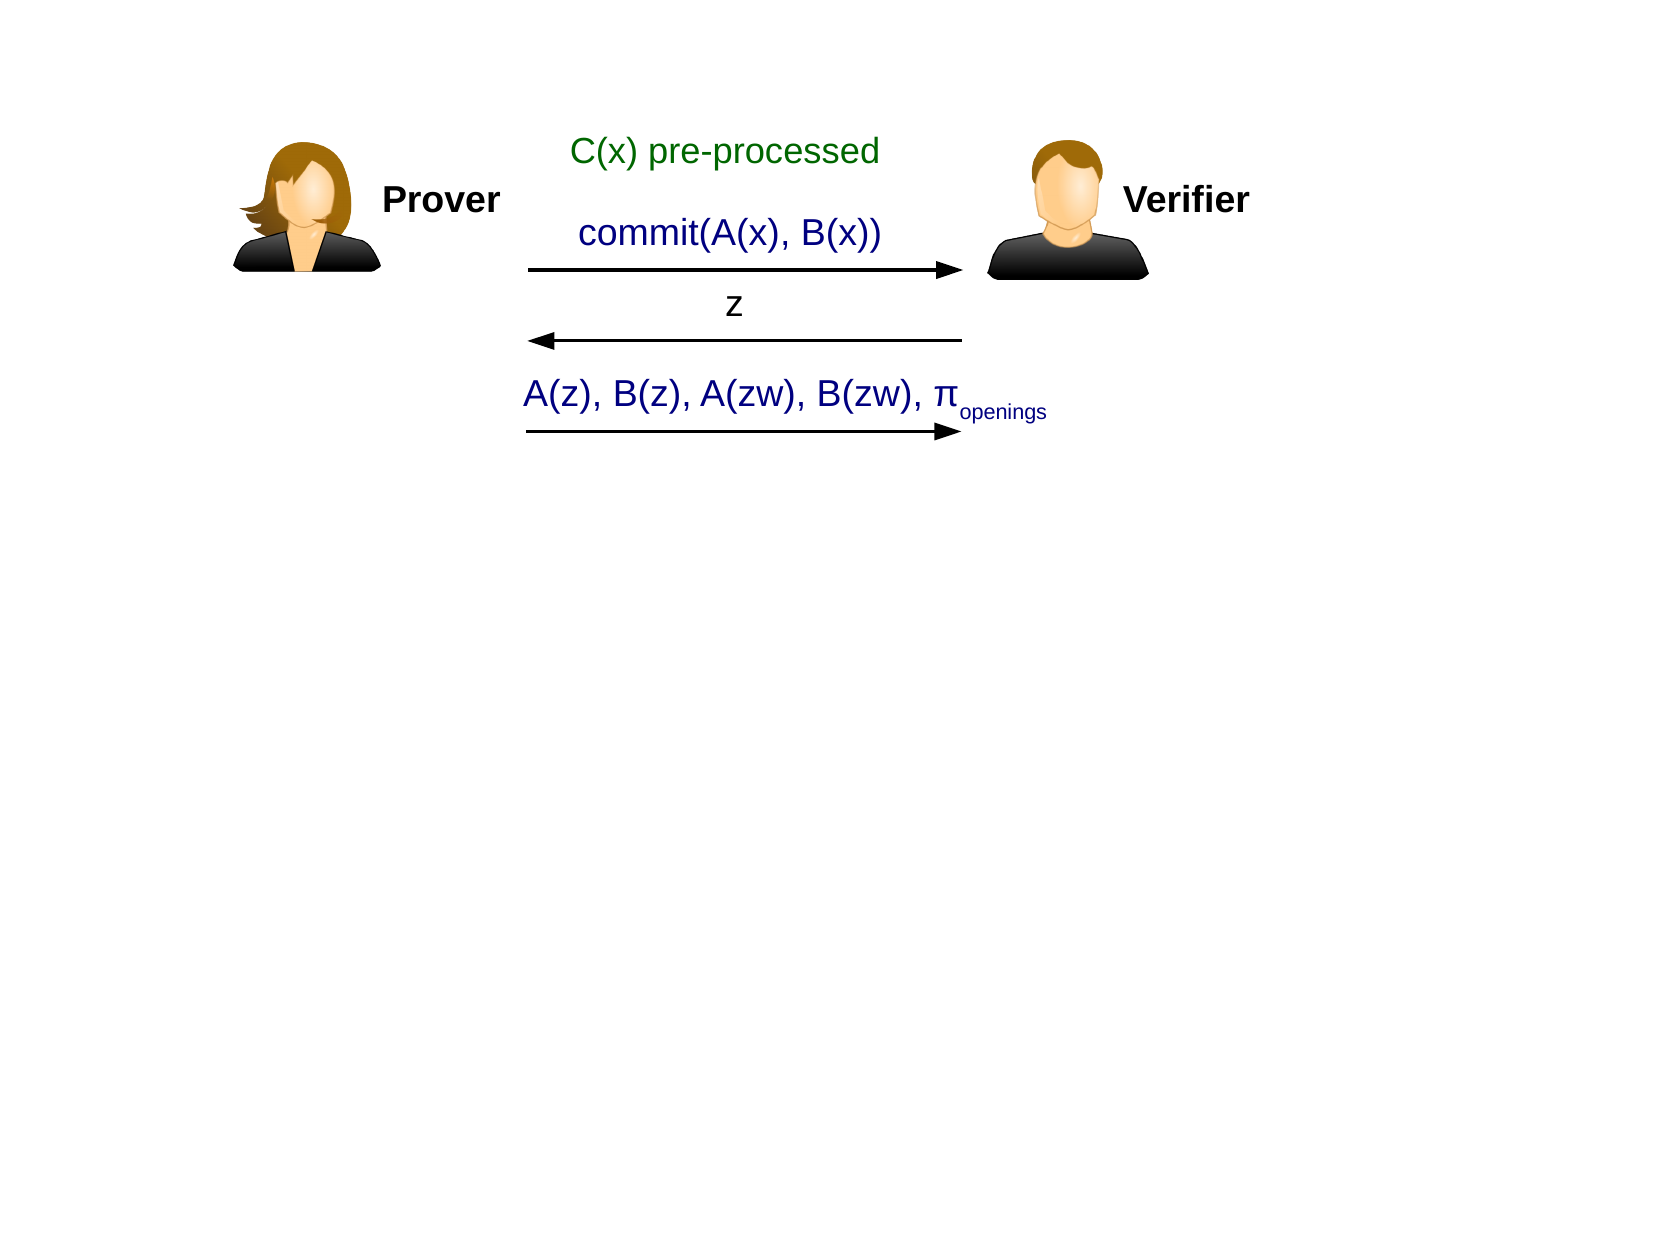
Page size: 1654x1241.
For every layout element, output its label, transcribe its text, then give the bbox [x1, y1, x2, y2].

text_box commit(A(x), B(x)) [563, 203, 924, 303]
picture [233, 142, 381, 272]
chart [792, 349, 911, 409]
picture [987, 140, 1149, 281]
text_box z [710, 274, 1071, 365]
text_box A(z), B(z), A(zw), B(zw), πopenings [508, 365, 1073, 465]
text_box Prover [367, 170, 571, 228]
text_box C(x) pre-processed [555, 123, 972, 180]
text_box Verifier [1108, 170, 1302, 228]
